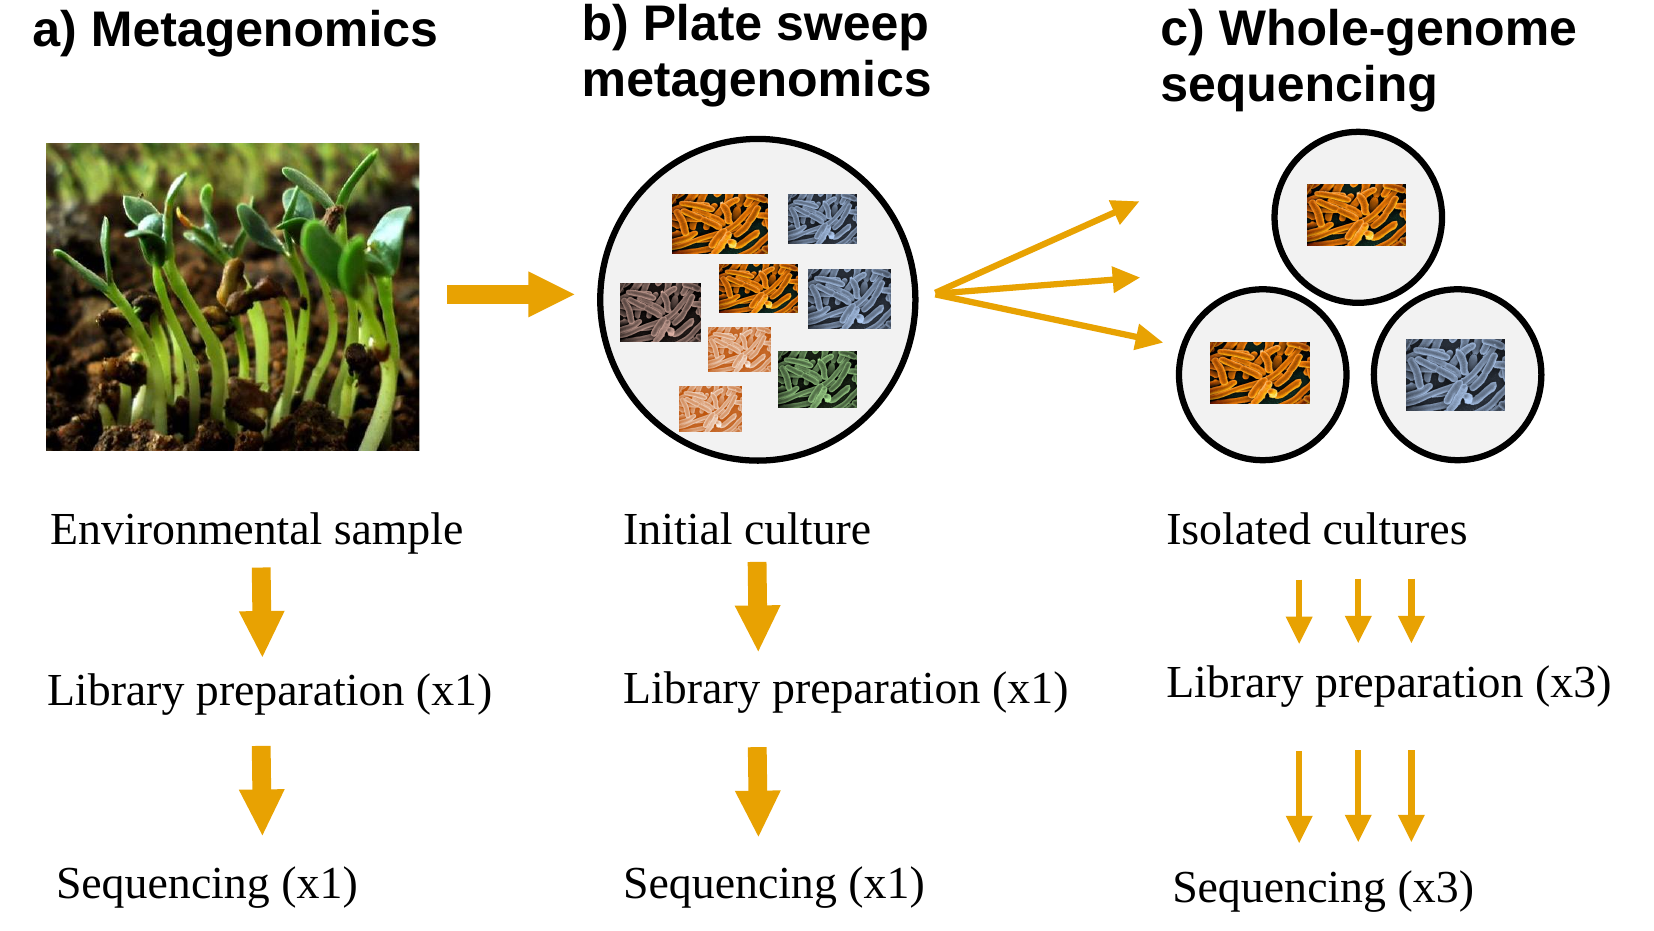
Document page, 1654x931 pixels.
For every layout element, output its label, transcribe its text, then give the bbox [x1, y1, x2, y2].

picture [620, 283, 701, 342]
picture [1210, 342, 1310, 404]
text_box Isolated cultures [1151, 496, 1495, 613]
picture [788, 194, 857, 244]
picture [679, 386, 742, 432]
text_box Library preparation (x3) [1151, 649, 1654, 766]
text_box a) Metagenomics [17, 0, 454, 65]
picture [778, 351, 857, 408]
text_box c) Whole-genome sequencing [1145, 0, 1607, 175]
text_box Library preparation (x1) [608, 655, 1093, 772]
text_box Initial culture [608, 496, 910, 613]
text_box [600, 138, 916, 461]
picture [1406, 339, 1505, 411]
text_box Sequencing (x1) [41, 850, 378, 931]
picture [672, 194, 768, 254]
text_box Library preparation (x1) [32, 657, 532, 774]
text_box b) Plate sweep metagenomics [566, 0, 981, 115]
picture [46, 143, 420, 451]
picture [808, 269, 891, 329]
text_box [1178, 289, 1347, 461]
text_box Environmental sample [35, 496, 491, 562]
text_box [1274, 175, 1443, 303]
text_box [1373, 289, 1542, 461]
picture [708, 327, 771, 373]
text_box Sequencing (x3) [1157, 854, 1512, 931]
picture [719, 264, 798, 313]
text_box Sequencing (x1) [608, 850, 963, 931]
picture [1307, 184, 1406, 246]
